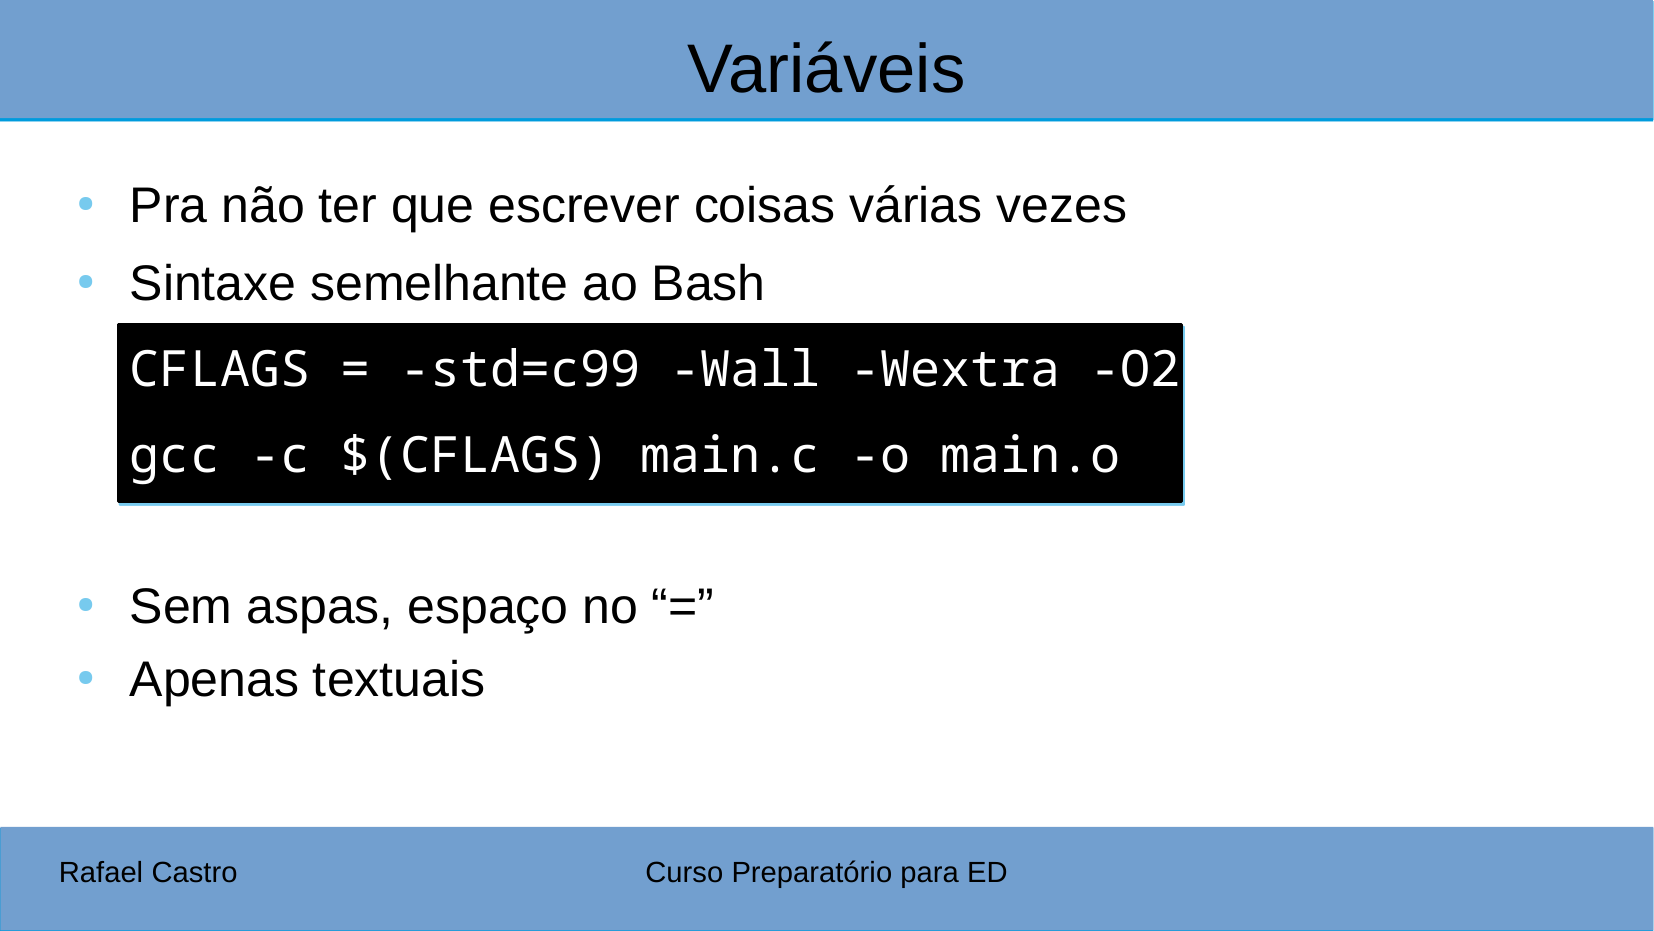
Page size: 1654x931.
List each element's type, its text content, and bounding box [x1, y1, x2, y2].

title Variáveis [59, 29, 1595, 108]
list Pra não ter que escrever coisas várias vezes Sintaxe semelhante ao Bash CFLAGS = -std=c99 -Wall -Wextra -O2 gcc -c $(CFLAGS) main.c -o main.o Sem aspas, espaço no “=” Apenas textuais [59, 177, 1595, 768]
